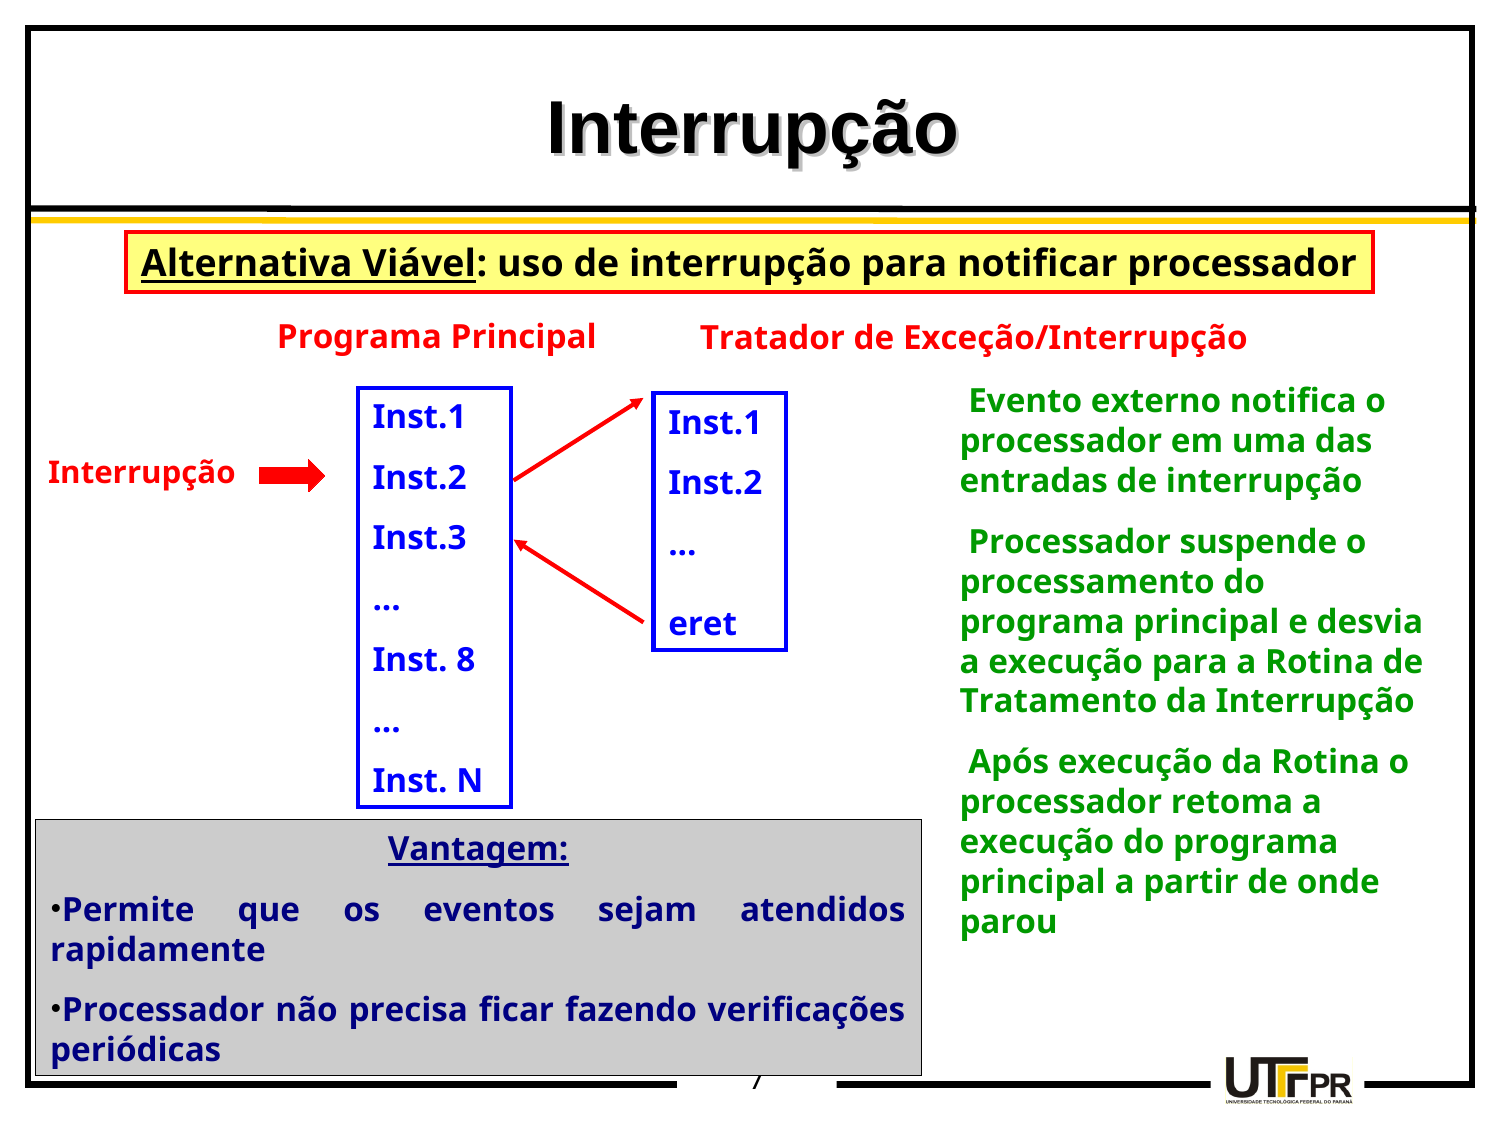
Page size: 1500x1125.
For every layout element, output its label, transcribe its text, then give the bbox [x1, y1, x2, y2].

text_box Interrupção [18, 444, 266, 498]
text_box Evento externo notifica o processador em uma das entradas de interrupção Processador suspende o processamento do programa principal e desvia a execução para a Rotina de Tratamento da Interrupção Após execução da Rotina o processador retoma a execução do programa principal a partir de onde parou [944, 372, 1447, 1028]
picture [1225, 1057, 1353, 1104]
text_box Inst.1 Inst.2 ... eret [653, 393, 786, 650]
text_box Inst.1 Inst.2 Inst.3 ... Inst. 8 ... Inst. N [357, 387, 512, 808]
text_box Tratador de Exceção/Interrupção [685, 308, 1264, 364]
text_box Vantagem: Permite que os eventos sejam atendidos rapidamente Processador não precisa ficar fazendo verificações periódicas [35, 819, 922, 1076]
text_box Programa Principal [262, 307, 613, 364]
text_box [259, 459, 325, 492]
title Interrupção [29, 85, 1477, 180]
text_box Alternativa Viável: uso de interrupção para notificar processador [126, 231, 1373, 293]
